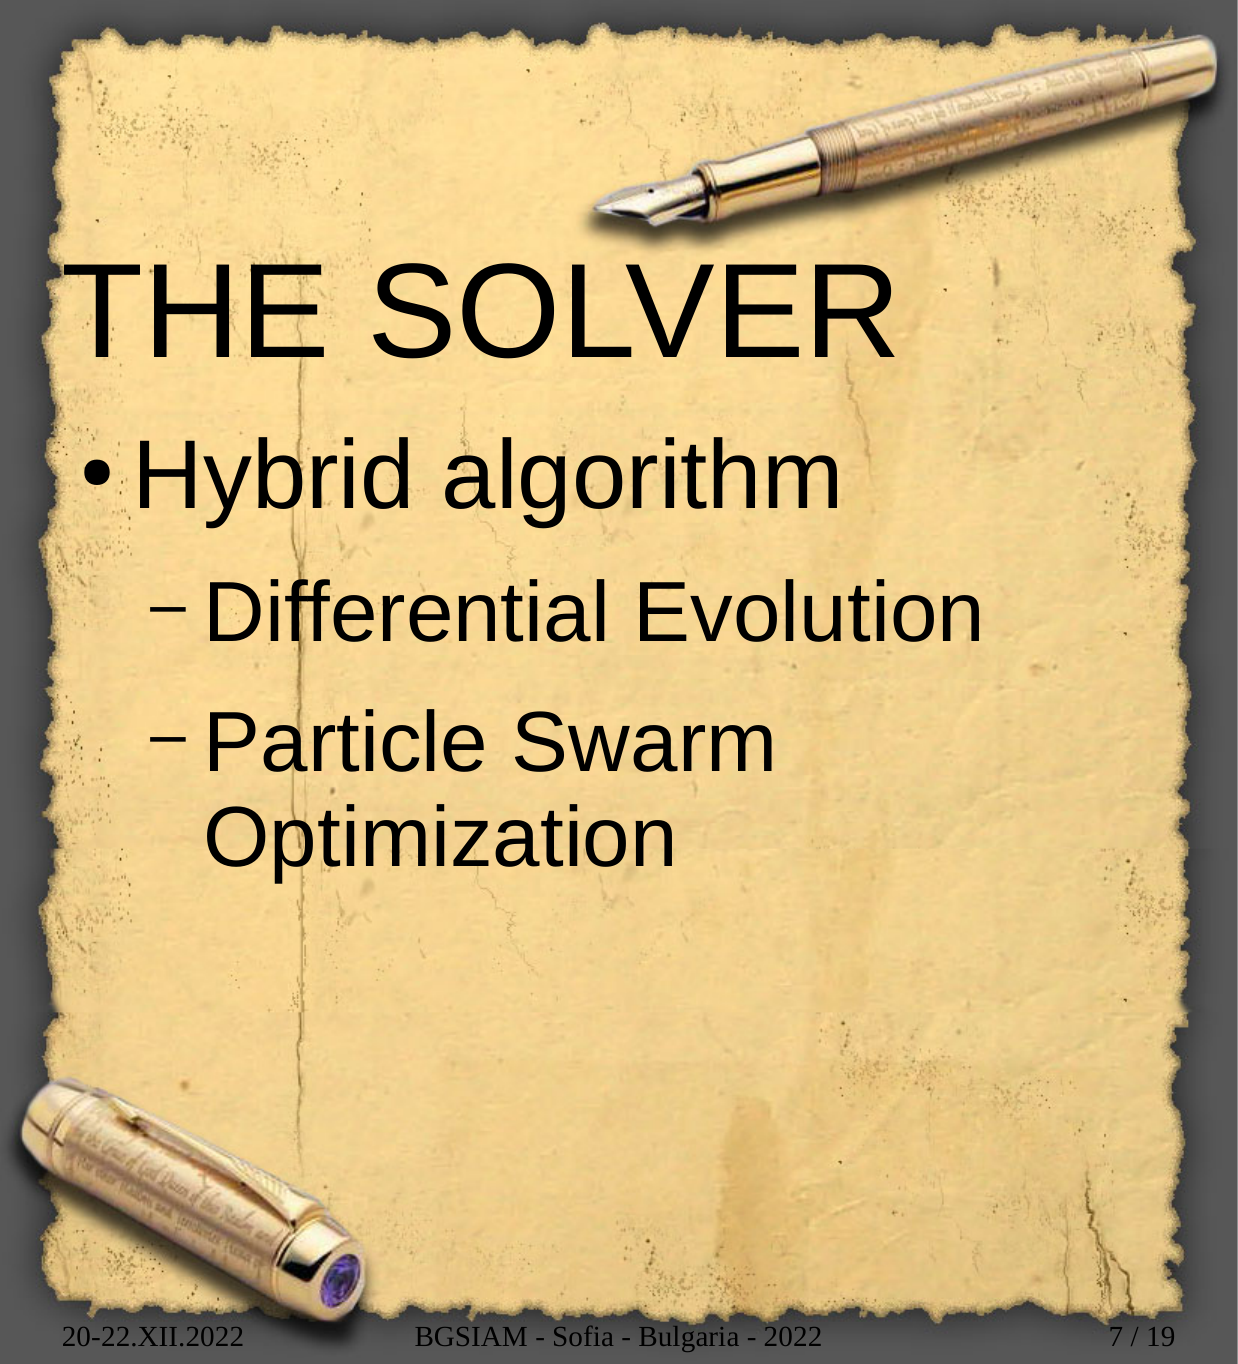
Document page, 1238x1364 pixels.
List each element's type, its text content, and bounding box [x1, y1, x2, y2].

list Hybrid algorithm Differential Evolution Particle Swarm Optimization [61, 420, 1176, 1110]
picture [0, 0, 1238, 1364]
title The Solver [61, 236, 1176, 387]
